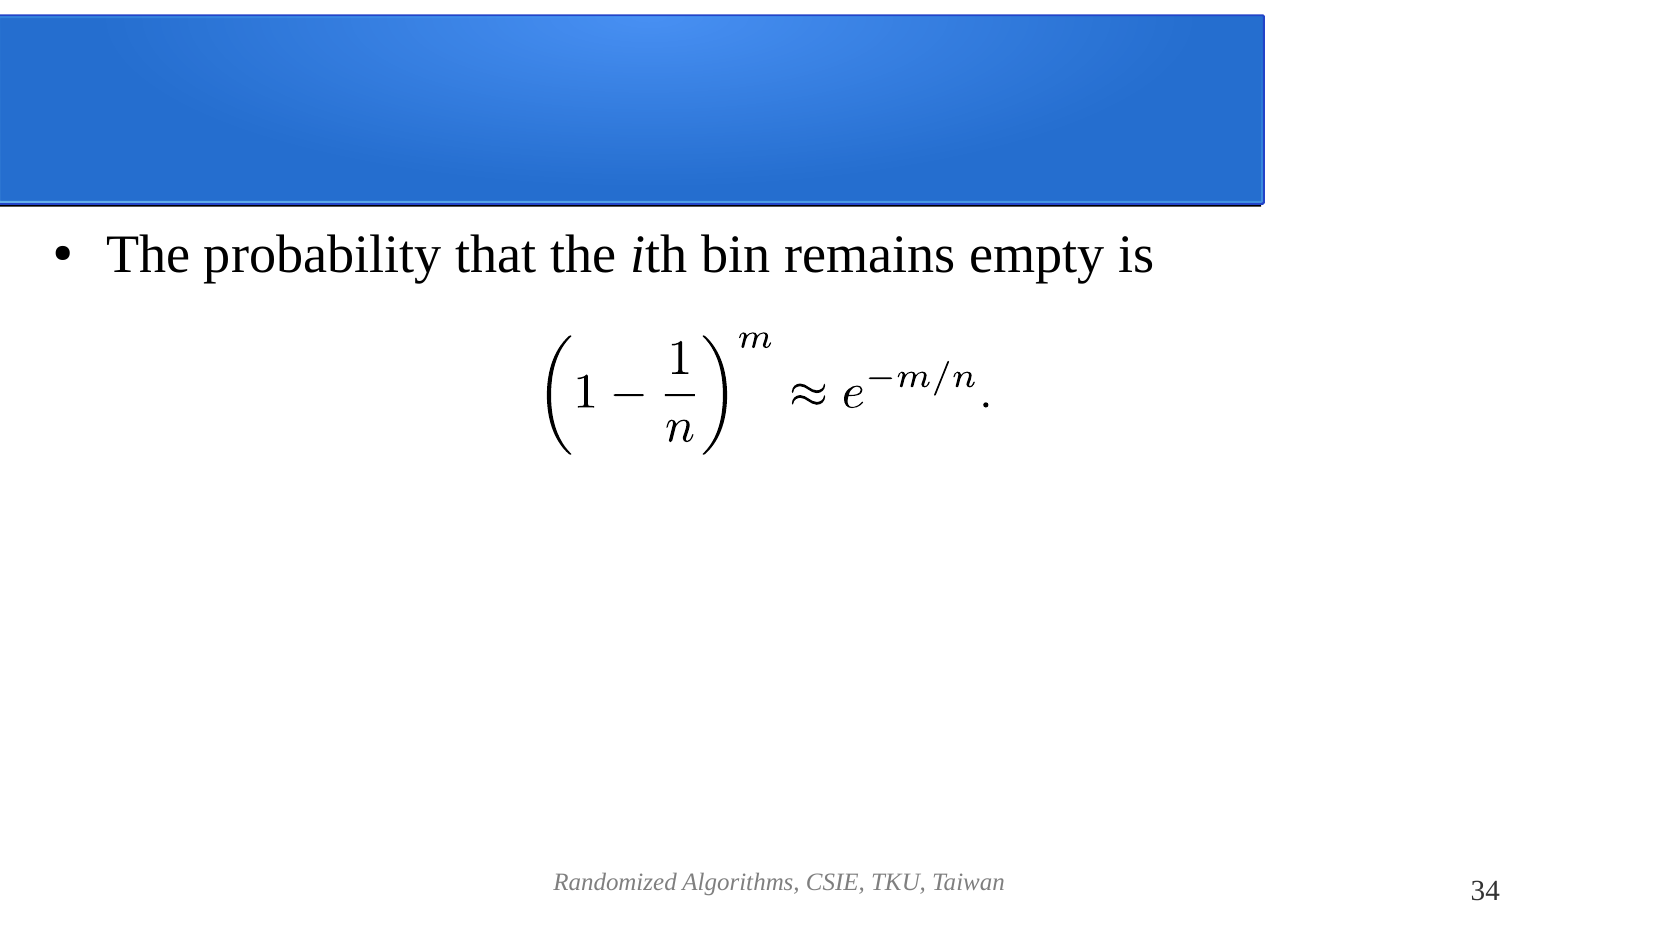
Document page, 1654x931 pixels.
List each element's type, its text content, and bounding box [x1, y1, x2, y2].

picture [534, 330, 991, 457]
list The probability that the ith bin remains empty is [35, 224, 1524, 764]
